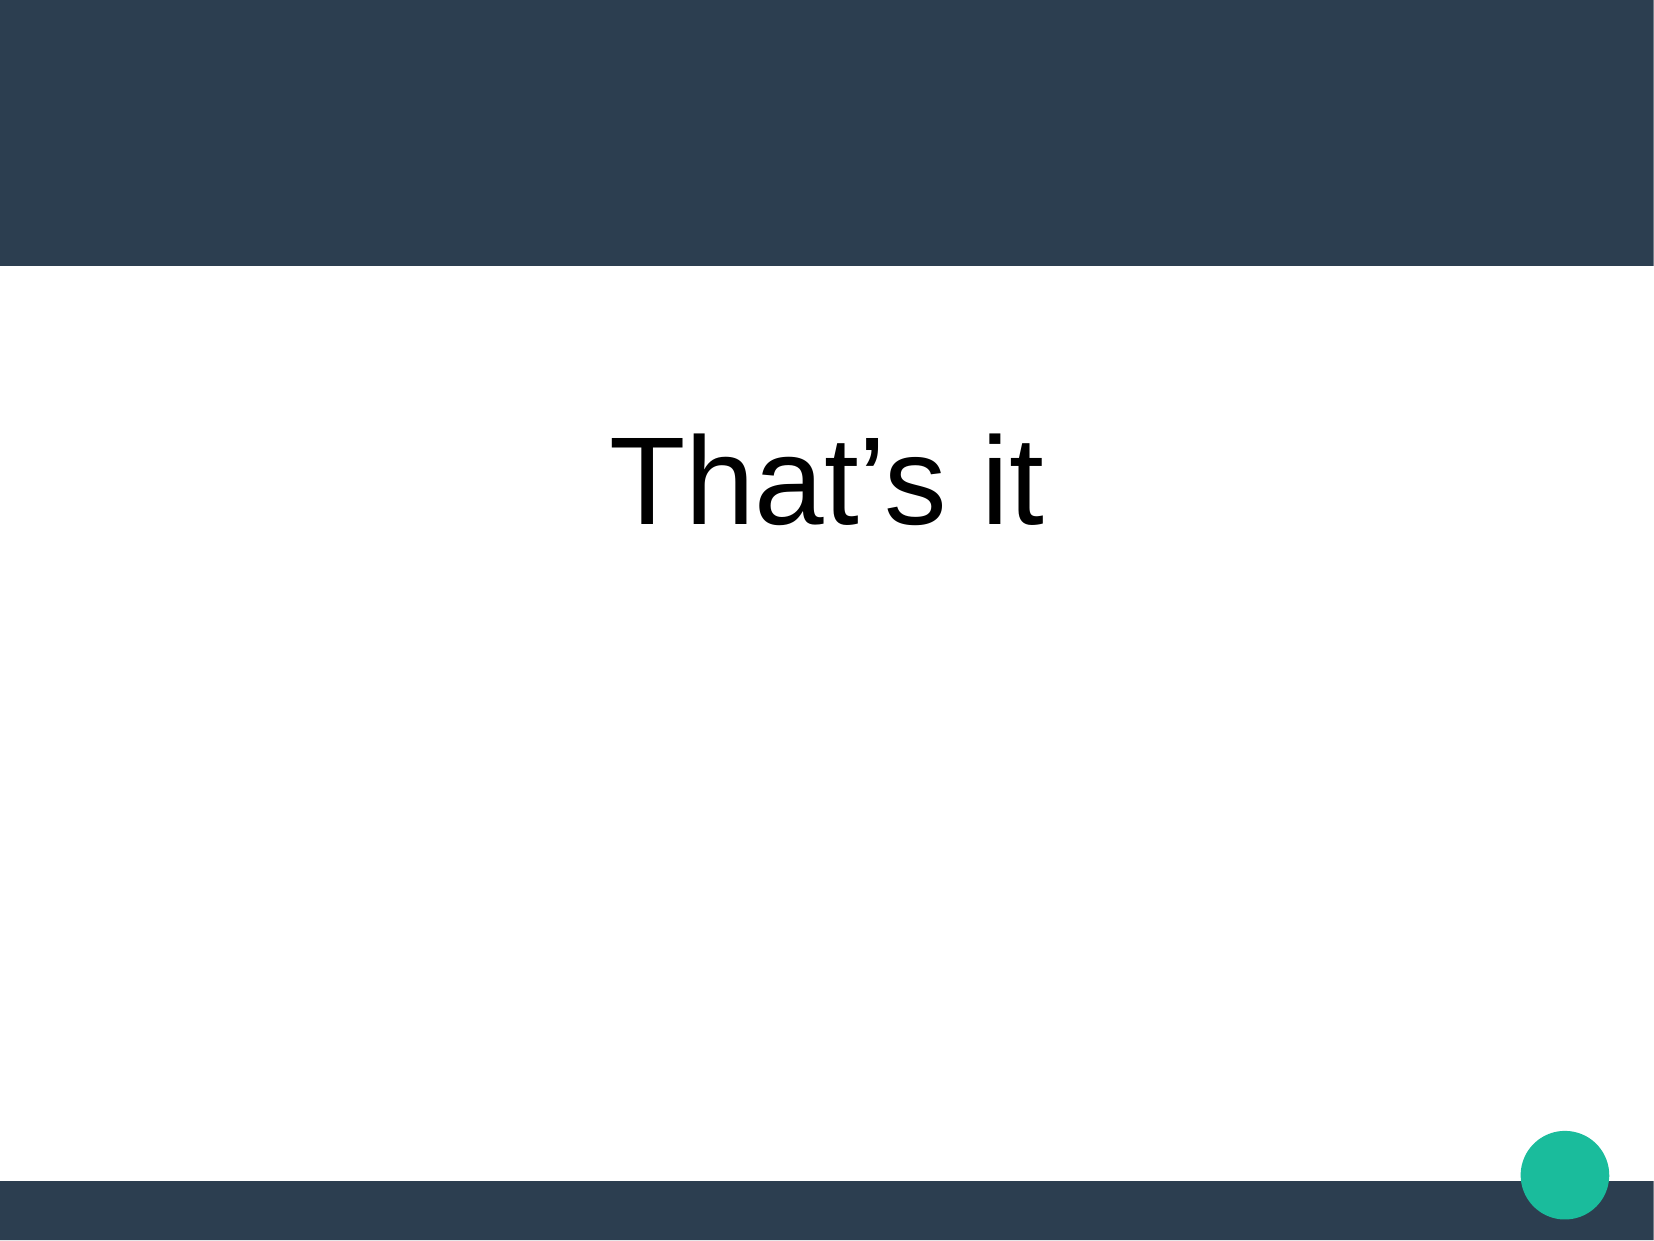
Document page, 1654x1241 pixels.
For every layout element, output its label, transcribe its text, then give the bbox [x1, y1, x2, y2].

list That’s it [59, 324, 1595, 1152]
